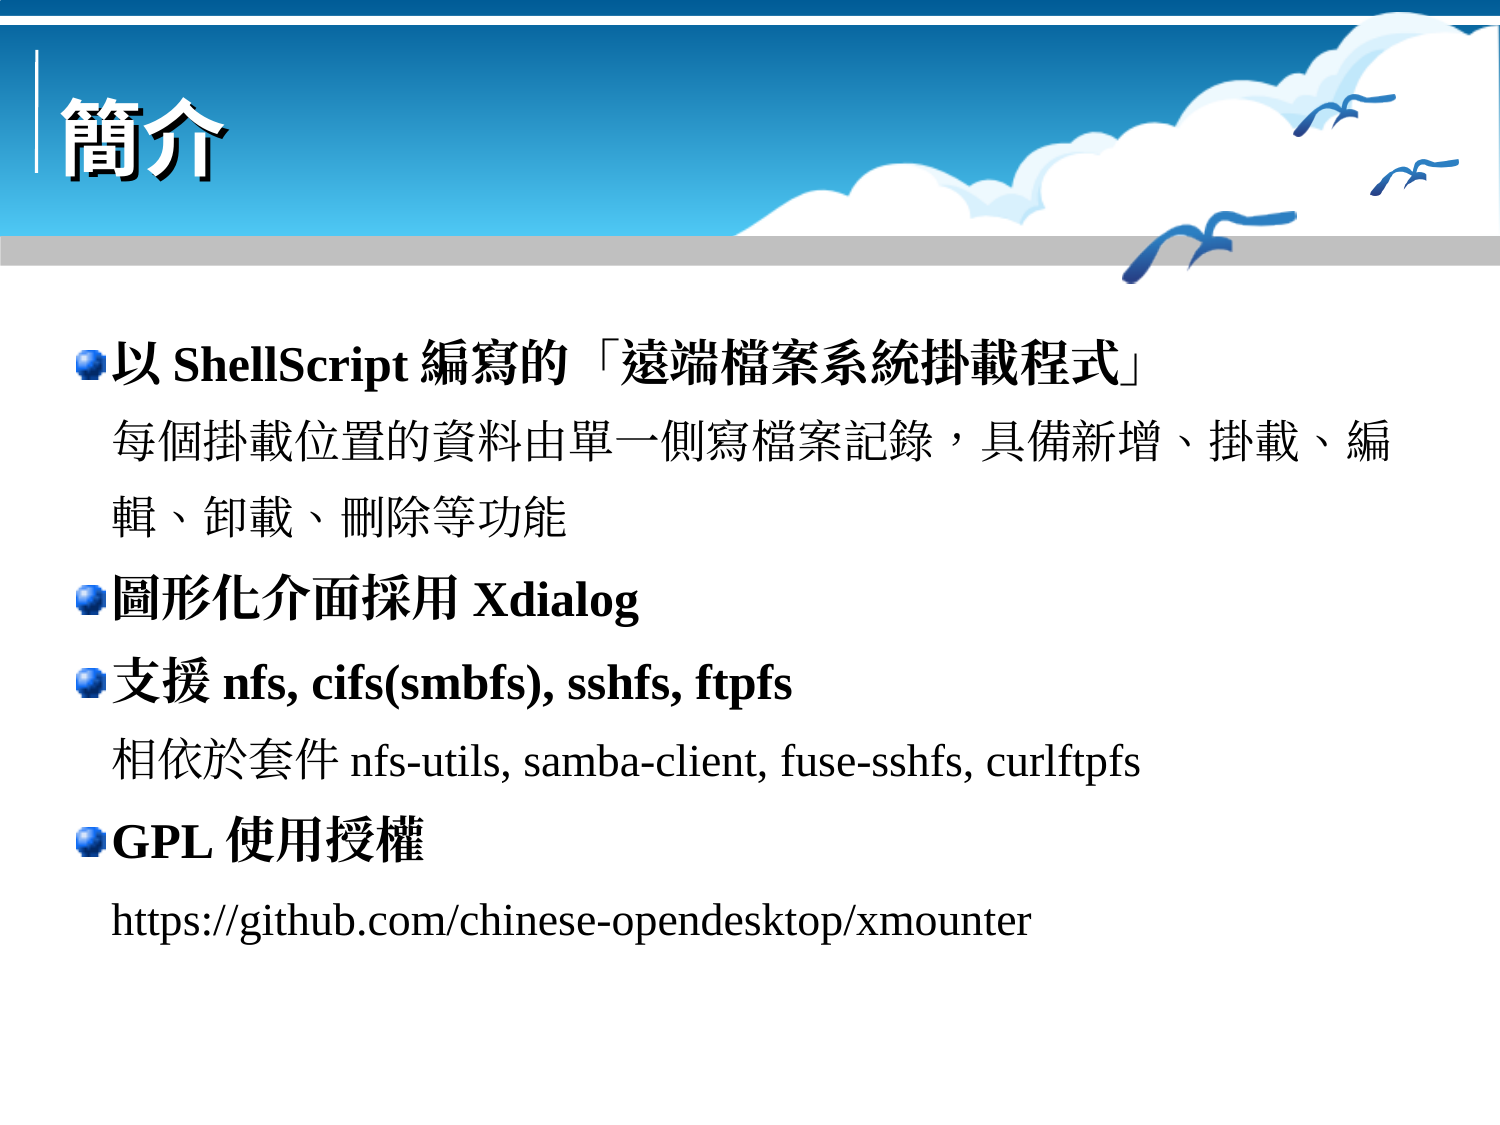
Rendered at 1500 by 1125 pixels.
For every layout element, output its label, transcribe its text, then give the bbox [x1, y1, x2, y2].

title 簡介 [59, 86, 1465, 186]
list 以ShellScript編寫的「遠端檔案系統掛載程式」 每個掛載位置的資料由單一側寫檔案記錄，具備新增、掛載、編輯、卸載、刪除等功能 圖形化介面採用Xdialog 支援nfs, cifs(smbfs), sshfs, ftpfs 相依於套件nfs-utils, samba-client, fuse-sshfs, curlftpfs GPL使用授權 https://github.com/chinese-opendesktop/xmounter [76, 309, 1414, 1116]
picture [730, 12, 1500, 284]
